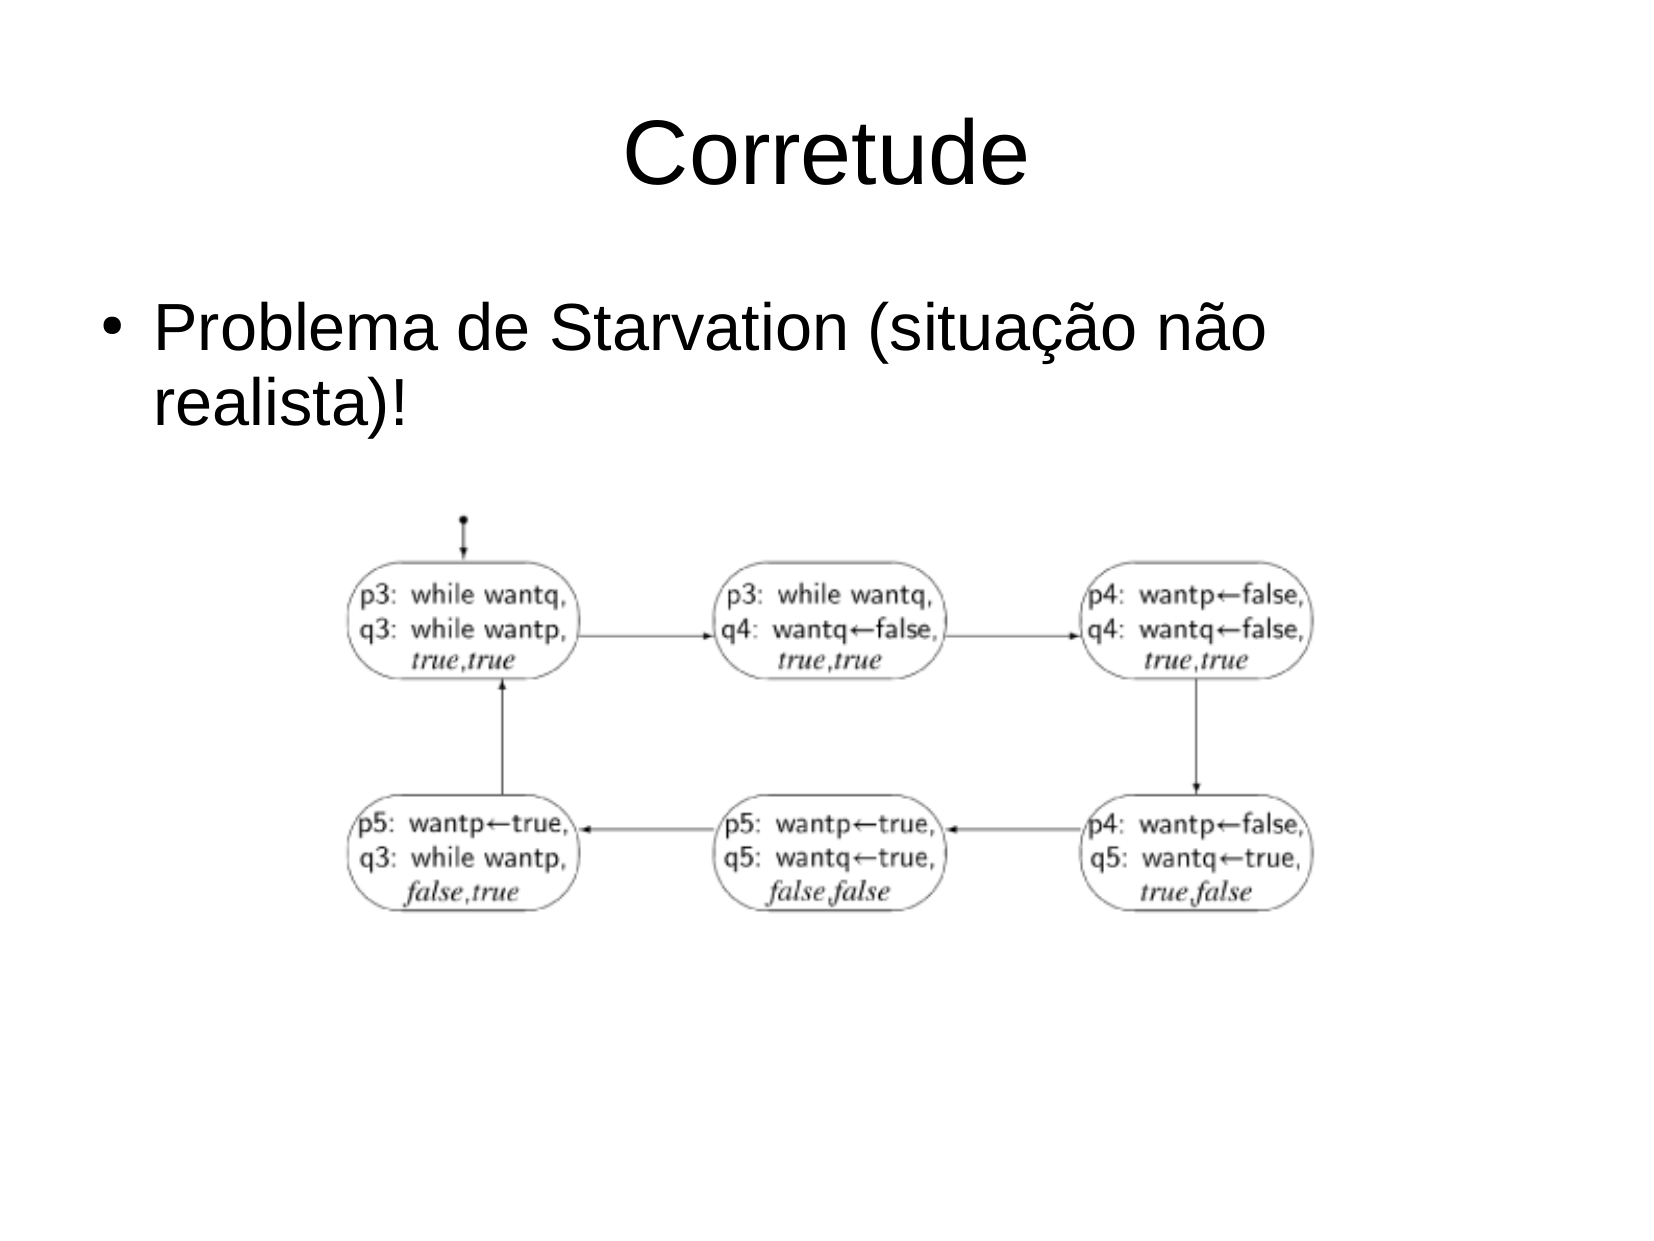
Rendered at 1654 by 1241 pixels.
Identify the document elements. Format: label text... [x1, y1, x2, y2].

list Problema de Starvation (situação não realista)! [82, 290, 1538, 1010]
title Corretude [82, 49, 1571, 257]
picture [331, 500, 1329, 941]
